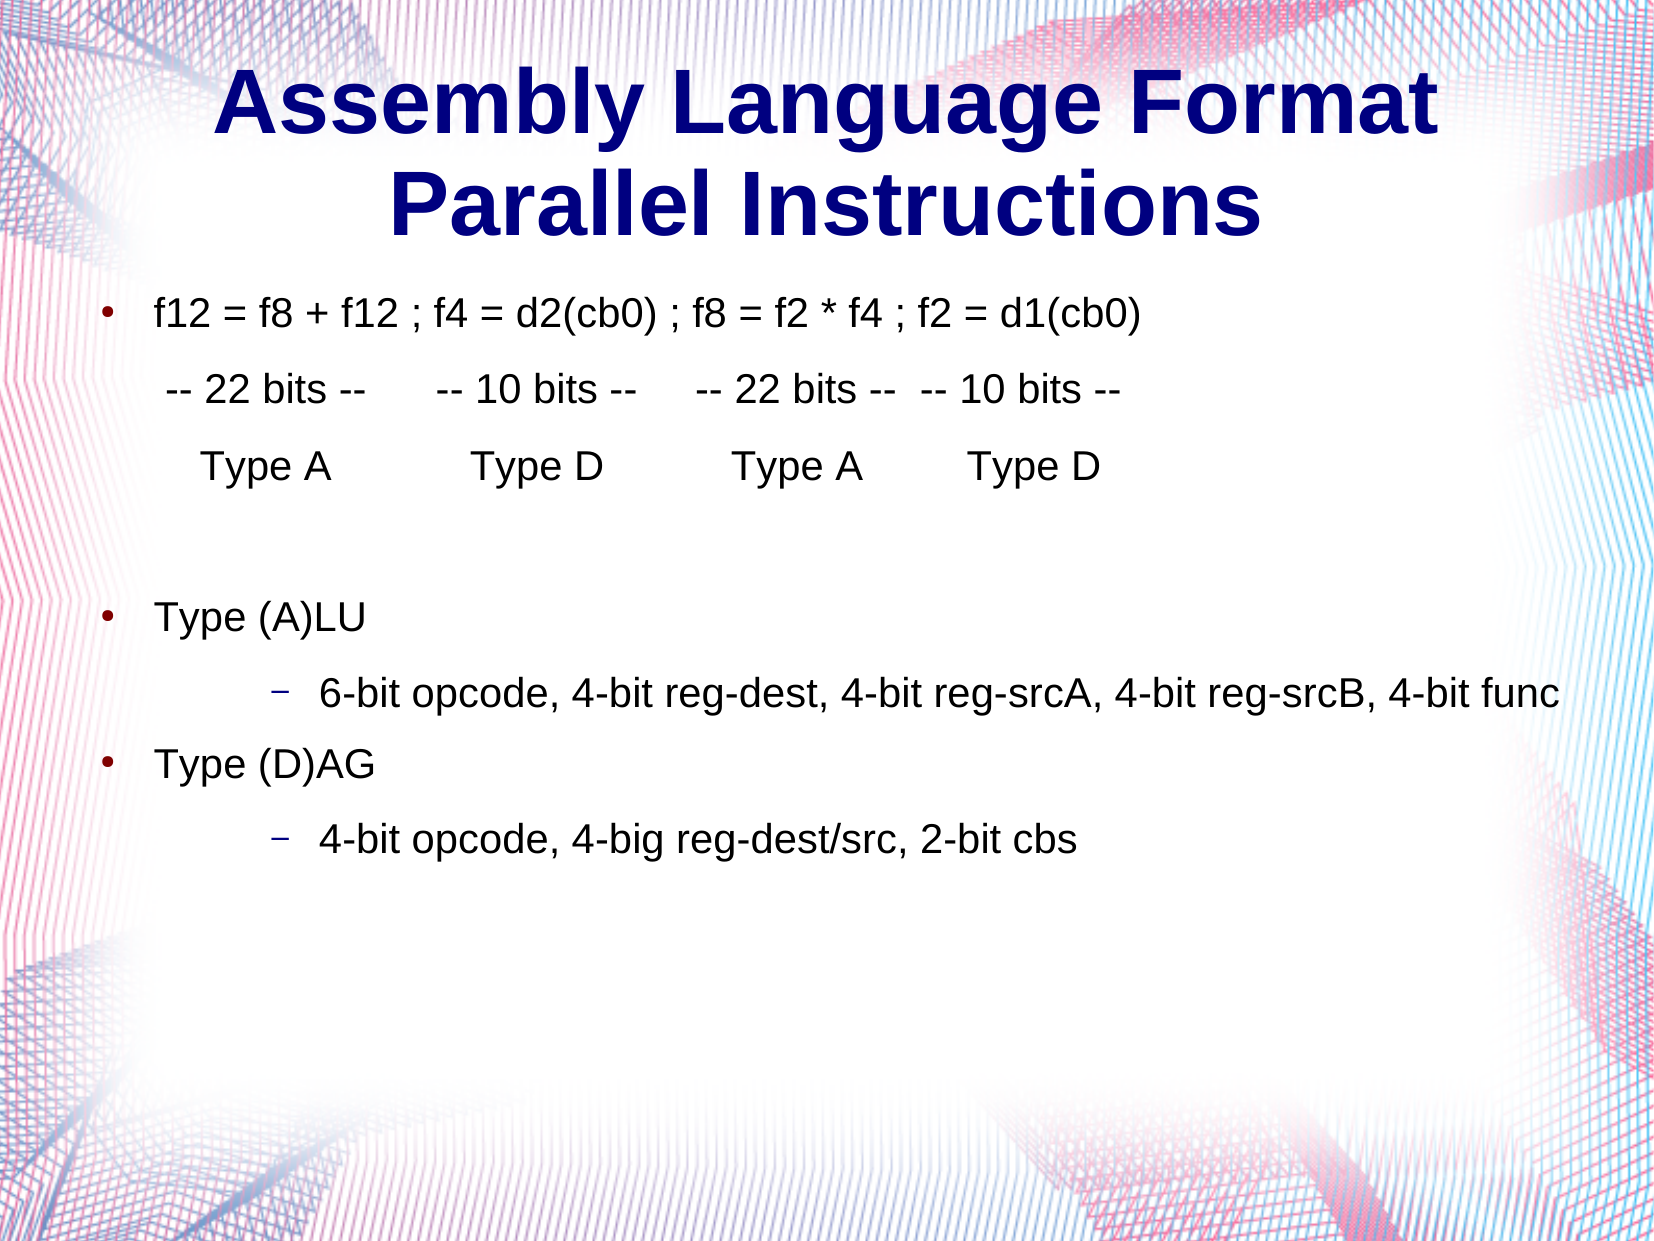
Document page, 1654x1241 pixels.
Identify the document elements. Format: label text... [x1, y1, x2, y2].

title Assembly Language Format Parallel Instructions [82, 49, 1571, 257]
picture [0, 0, 1654, 1241]
list f12 = f8 + f12 ; f4 = d2(cb0) ; f8 = f2 * f4 ; f2 = d1(cb0) -- 22 bits -- -- 10 bits -- -- 22 bits -- -- 10 bits -- Type A Type D Type A Type D Type (A)LU 6-bit opcode, 4-bit reg-dest, 4-bit reg-srcA, 4-bit reg-srcB, 4-bit func Type (D)AG 4-bit opcode, 4-big reg-dest/src, 2-bit cbs [82, 290, 1571, 1010]
